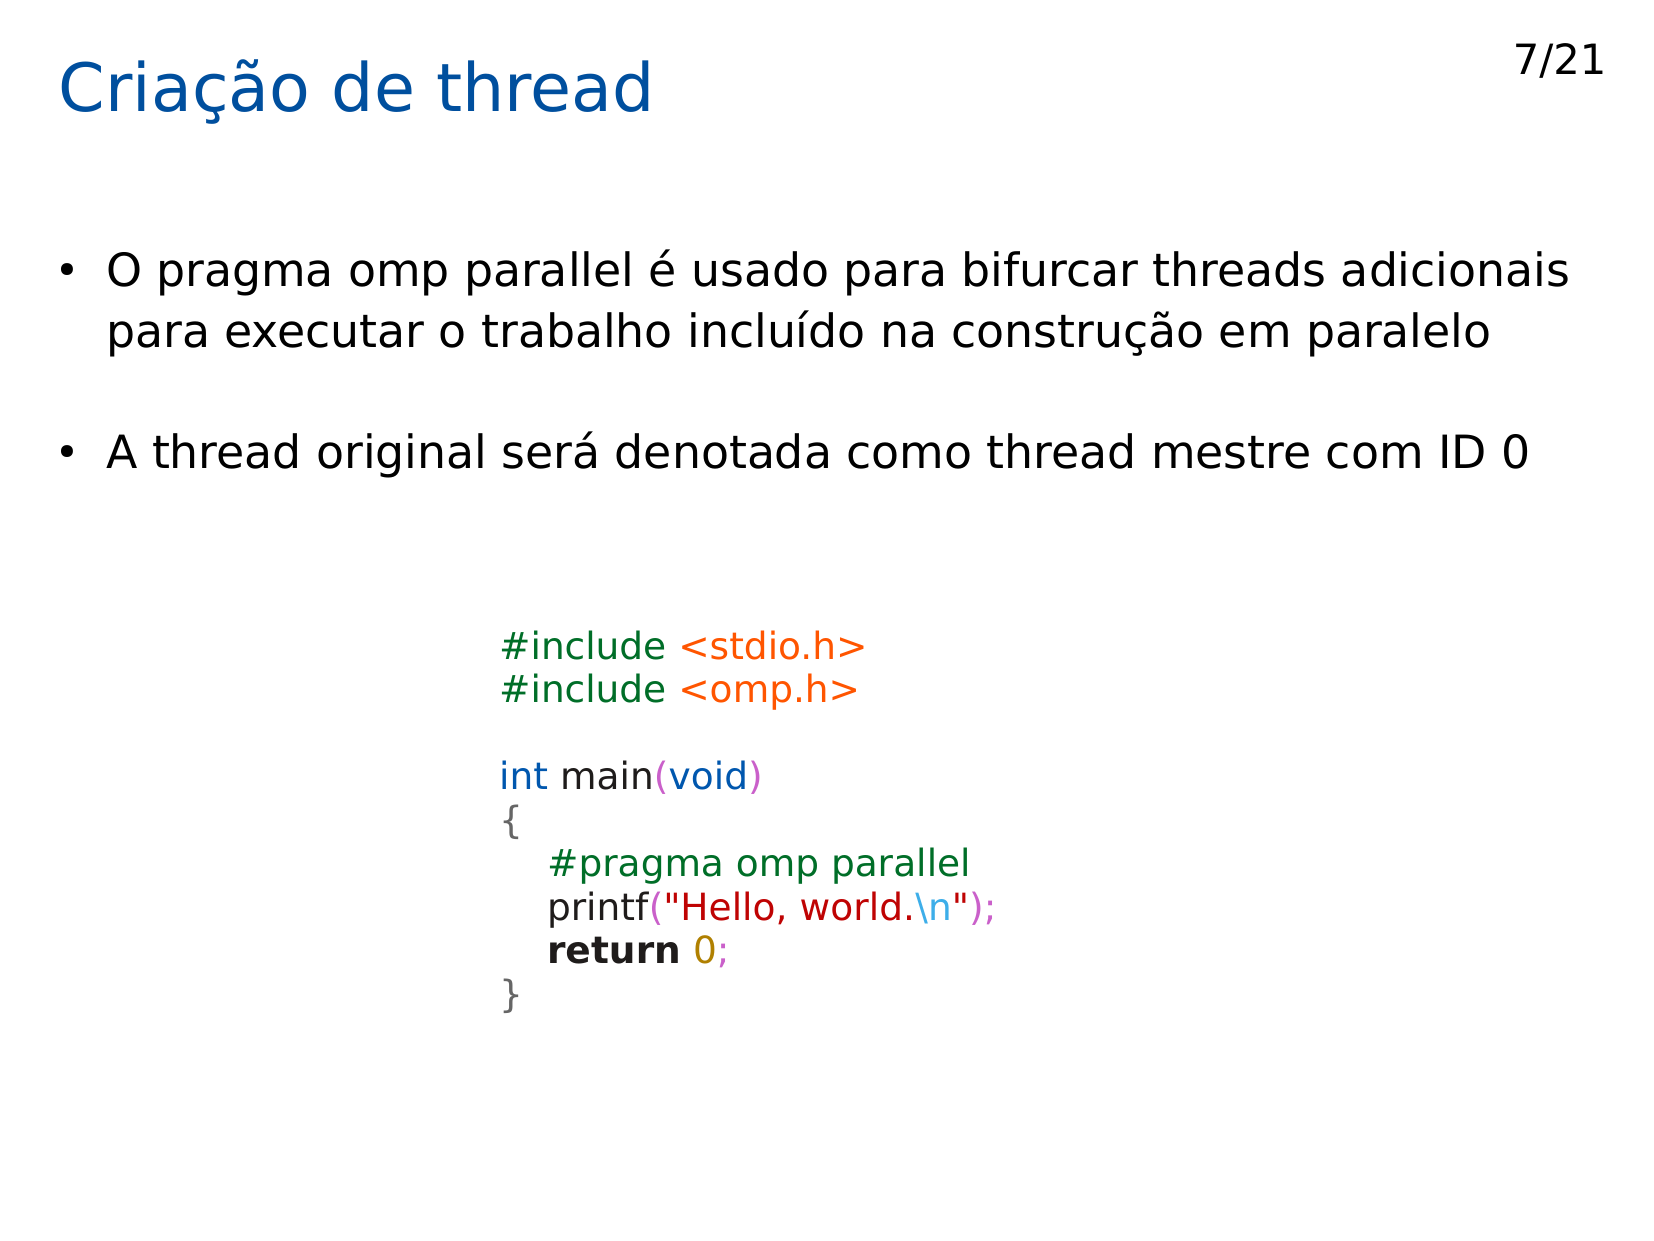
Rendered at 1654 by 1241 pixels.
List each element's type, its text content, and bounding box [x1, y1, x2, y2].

text_box #include <stdio.h> #include <omp.h> int main(void) { #pragma omp parallel printf("Hello, world.\n"); return 0; } [484, 617, 1511, 1024]
title Criação de thread [59, 29, 1506, 148]
list O pragma omp parallel é usado para bifurcar threads adicionais para executar o trabalho incluído na construção em paralelo A thread original será denotada como thread mestre com ID 0 [59, 236, 1595, 1211]
